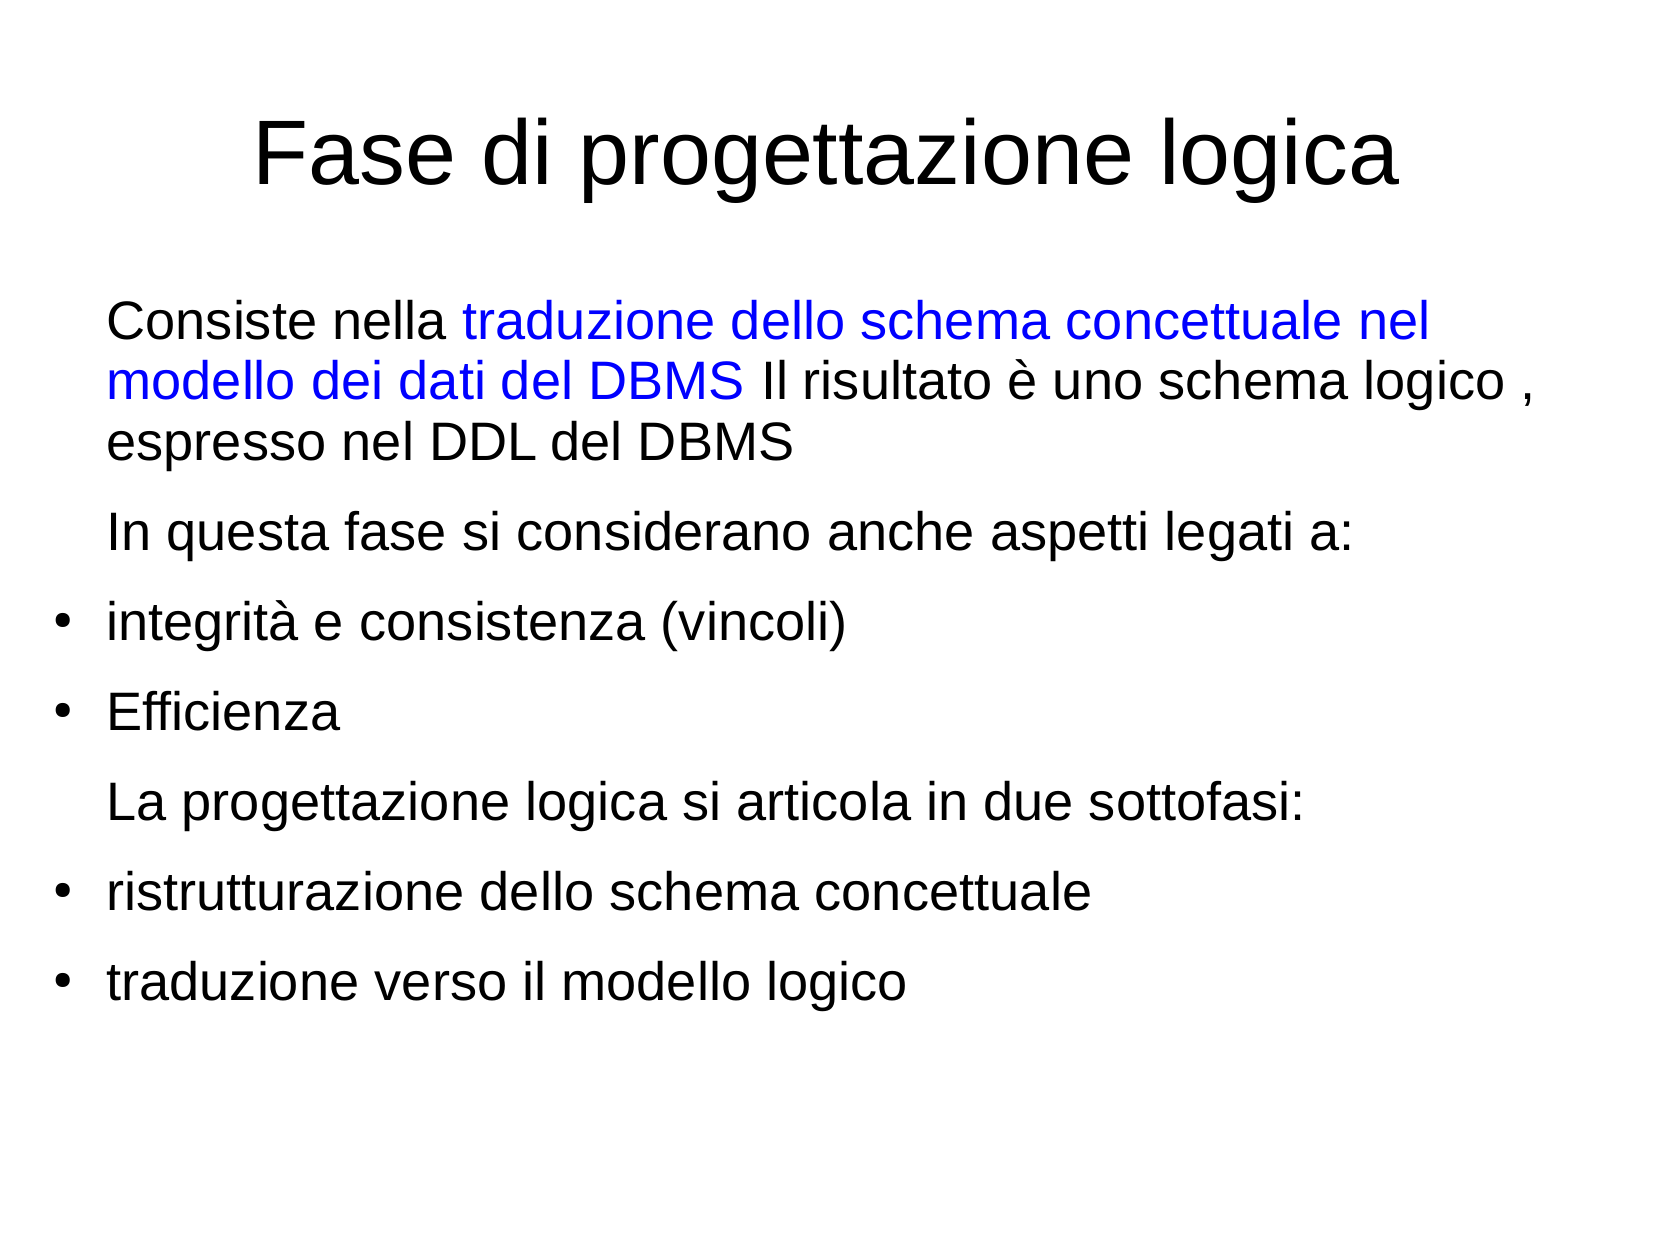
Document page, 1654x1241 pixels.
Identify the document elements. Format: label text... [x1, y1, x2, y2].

title Fase di progettazione logica [82, 49, 1571, 257]
list Consiste nella traduzione dello schema concettuale nel modello dei dati del DBMS Il risultato è uno schema logico , espresso nel DDL del DBMS In questa fase si considerano anche aspetti legati a: integrità e consistenza (vincoli) Efficienza La progettazione logica si articola in due sottofasi: ristrutturazione dello schema concettuale traduzione verso il modello logico [35, 290, 1619, 1146]
